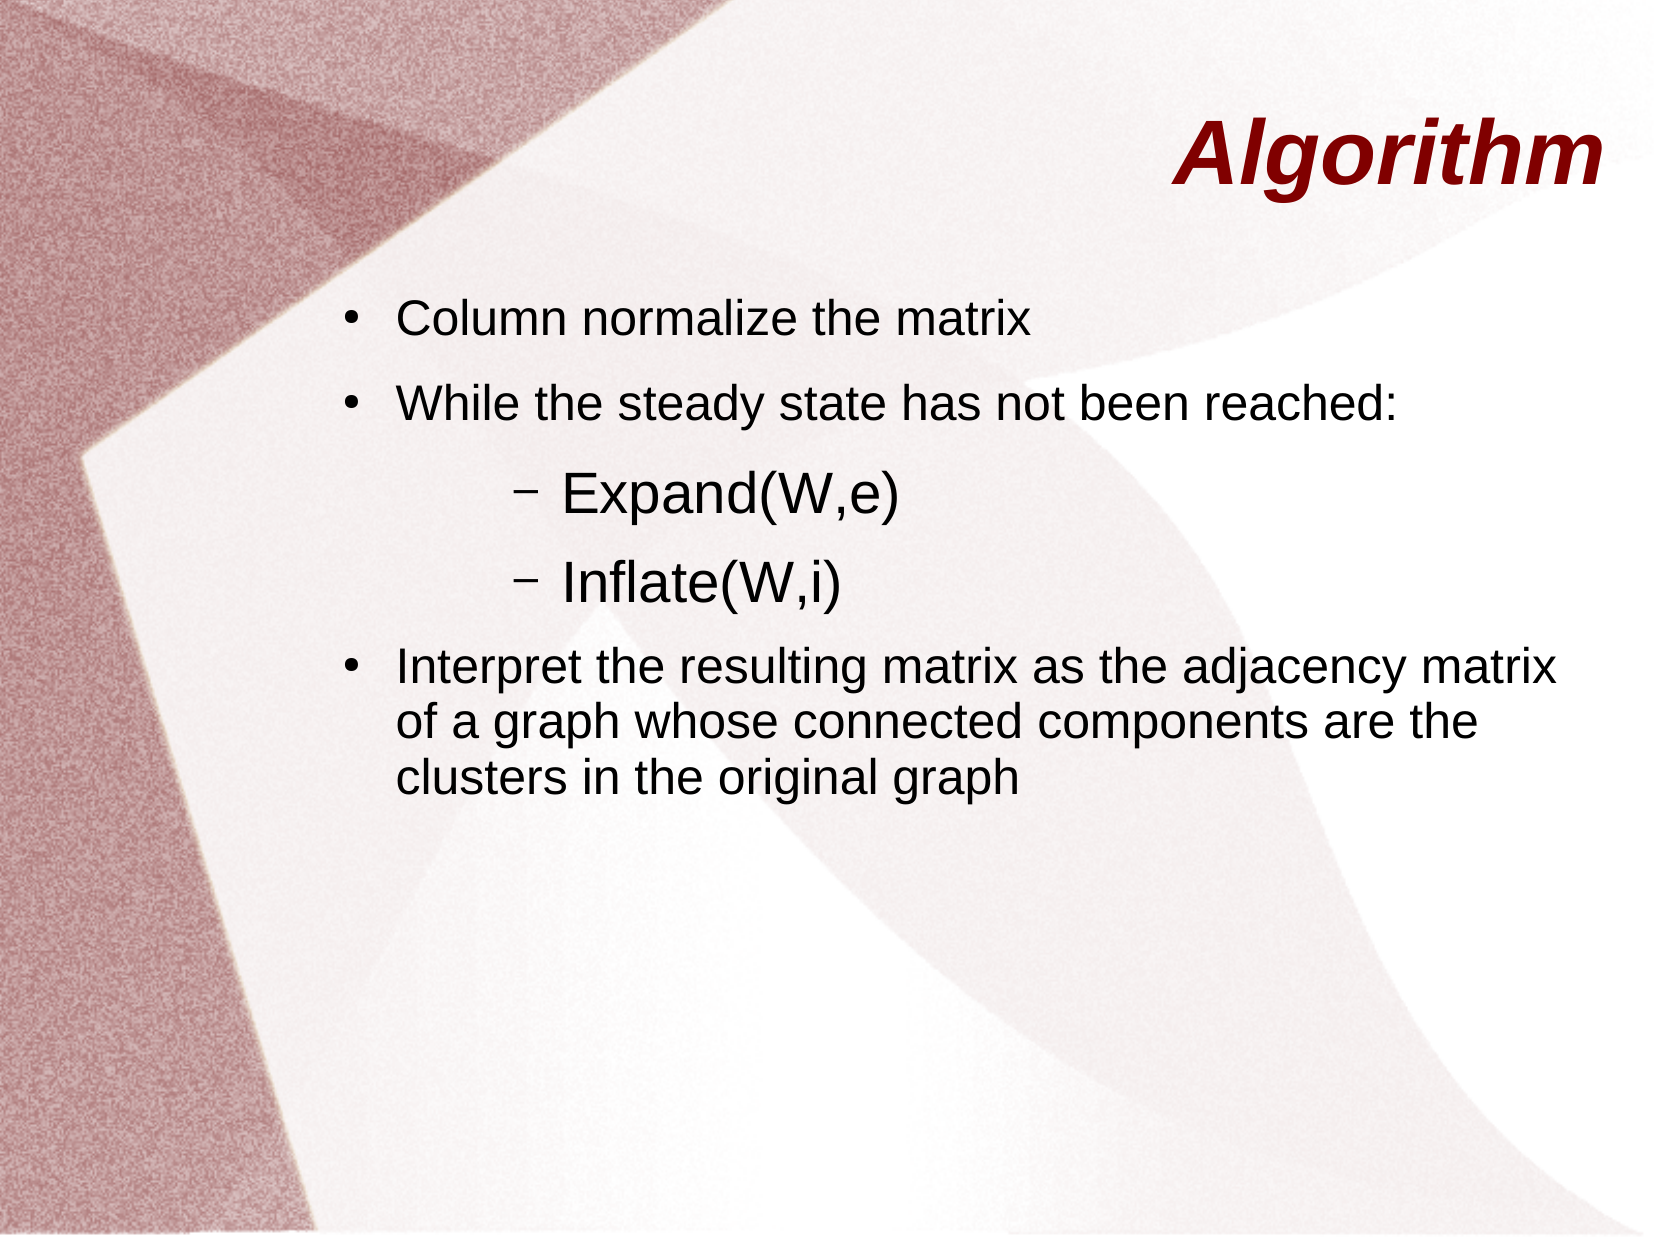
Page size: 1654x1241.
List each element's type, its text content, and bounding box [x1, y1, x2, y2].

list Column normalize the matrix While the steady state has not been reached: Expand(W,e) Inflate(W,i) Interpret the resulting matrix as the adjacency matrix of a graph whose connected components are the clusters in the original graph [324, 290, 1601, 1010]
title Algorithm [596, 49, 1607, 257]
picture [0, 0, 1654, 1241]
